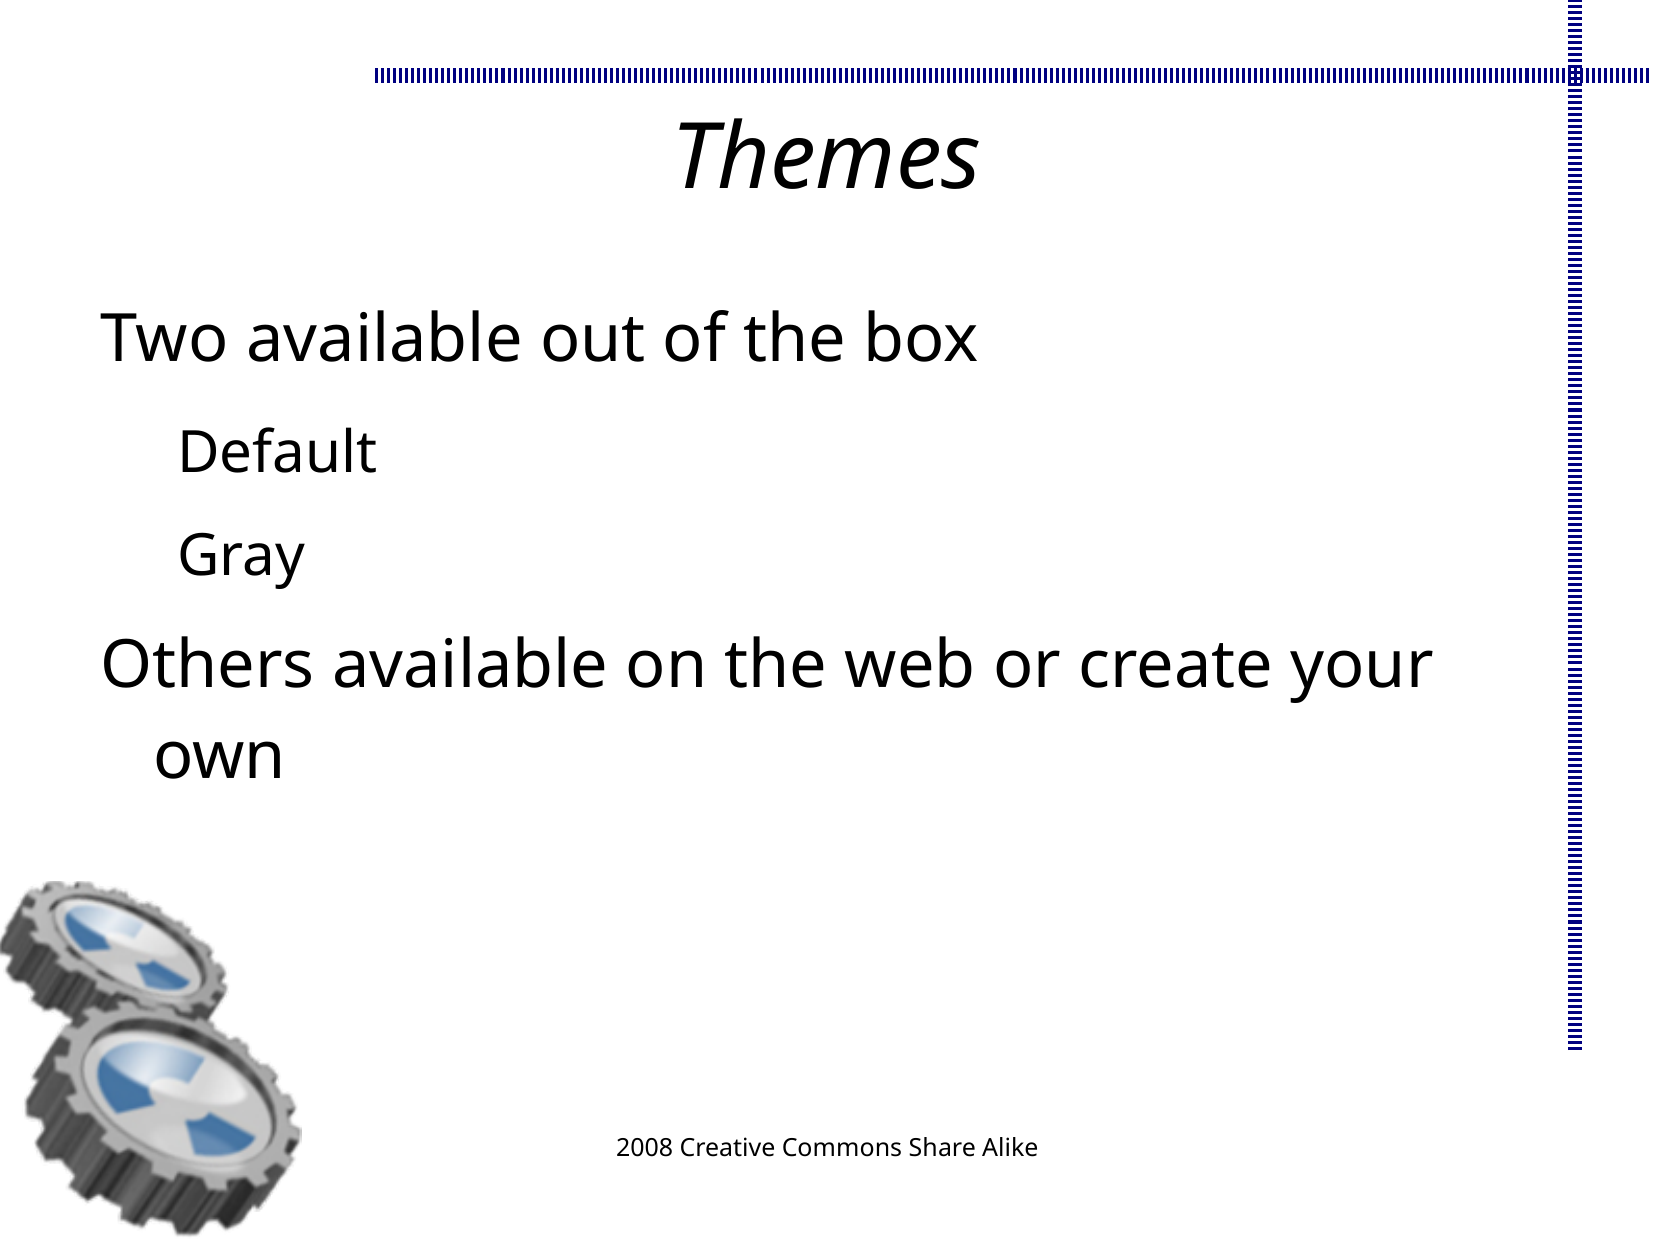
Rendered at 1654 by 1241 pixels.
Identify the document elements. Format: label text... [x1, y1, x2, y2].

picture [0, 881, 302, 1241]
list Two available out of the box Default Gray Others available on the web or create your own [82, 290, 1571, 1094]
title Themes [82, 49, 1571, 257]
